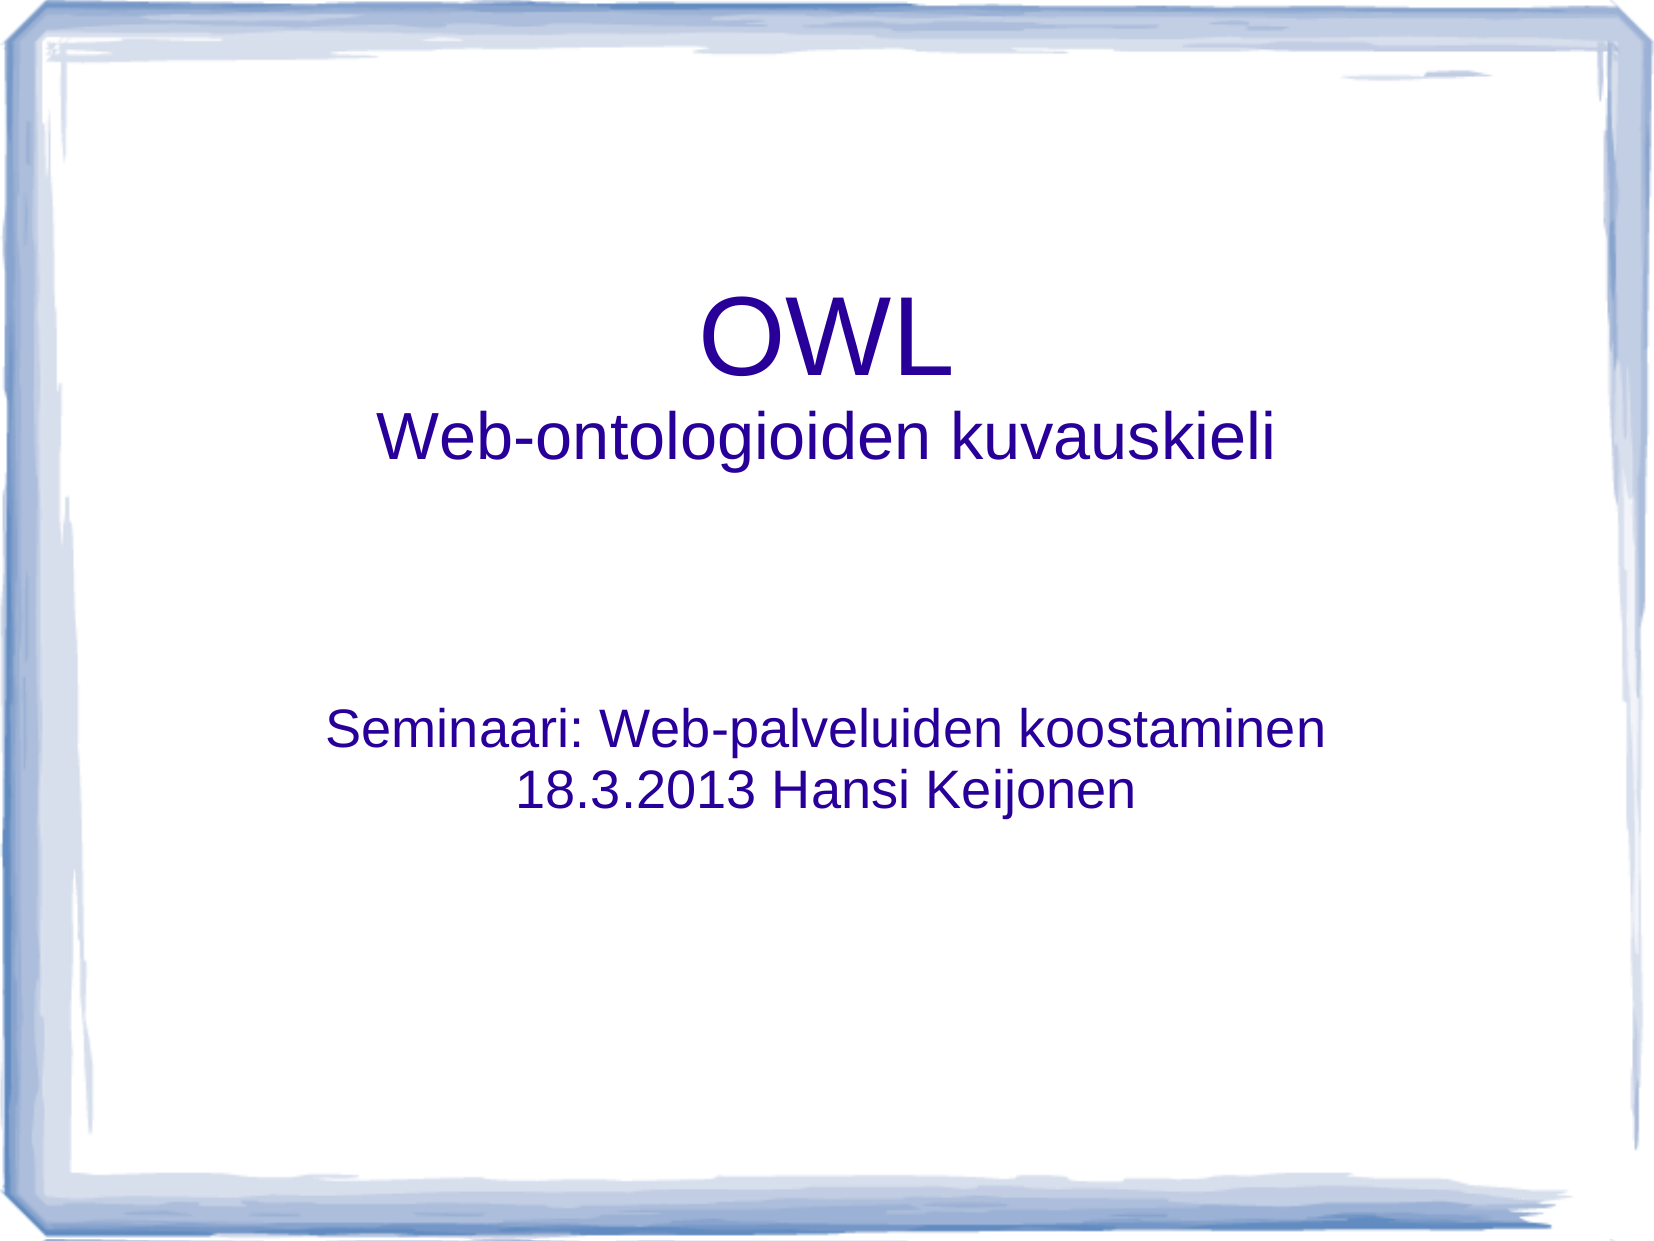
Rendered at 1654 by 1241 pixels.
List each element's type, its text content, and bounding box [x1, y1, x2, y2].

picture [0, 0, 1654, 1241]
subtitle OWL Web-ontologioiden kuvauskieli Seminaari: Web-palveluiden koostaminen 18.3.2013 Hansi Keijonen [82, 49, 1571, 1045]
